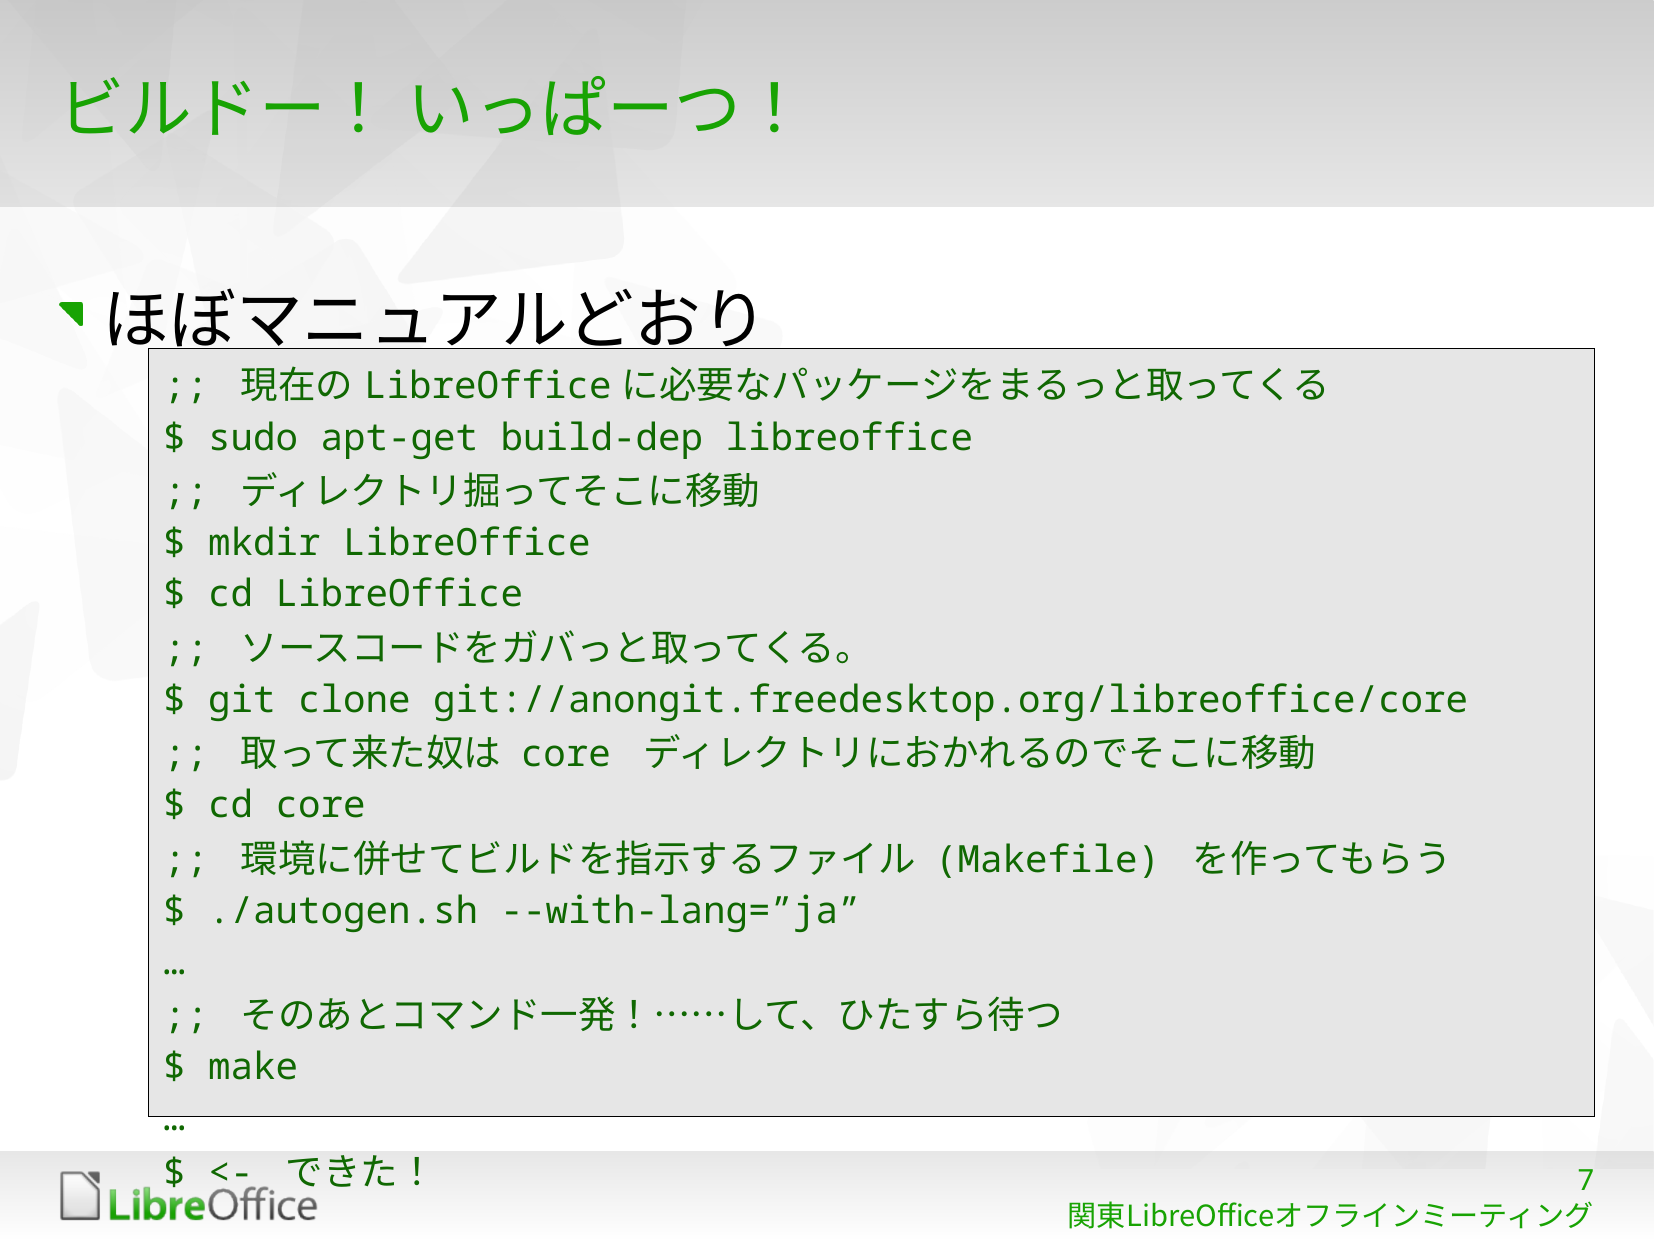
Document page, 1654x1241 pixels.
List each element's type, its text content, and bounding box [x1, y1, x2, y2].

picture [915, 548, 1654, 1169]
title ビルドー！ いっぱーつ！ [59, 29, 1595, 178]
text_box ;; 現在のLibreOfficeに必要なパッケージをまるっと取ってくる $ sudo apt-get build-dep libreoffice ;; ディレクトリ掘ってそこに移動 $ mkdir LibreOffice $ cd LibreOffice ;; ソースコードをガバっと取ってくる。 $ git clone git://anongit.freedesktop.org/libreoffice/core ;; 取って来た奴は core ディレクトリにおかれるのでそこに移動 $ cd core ;; 環境に併せてビルドを指示するファイル (Makefile) を作ってもらう $ ./autogen.sh --with-lang=”ja” … ;; そのあとコマンド一発！……して、ひたすら待つ $ make … $ <- できた！ [148, 348, 1595, 1117]
picture [41, 1152, 337, 1240]
picture [0, 0, 783, 931]
list ほぼマニュアルどおり [59, 265, 1595, 985]
